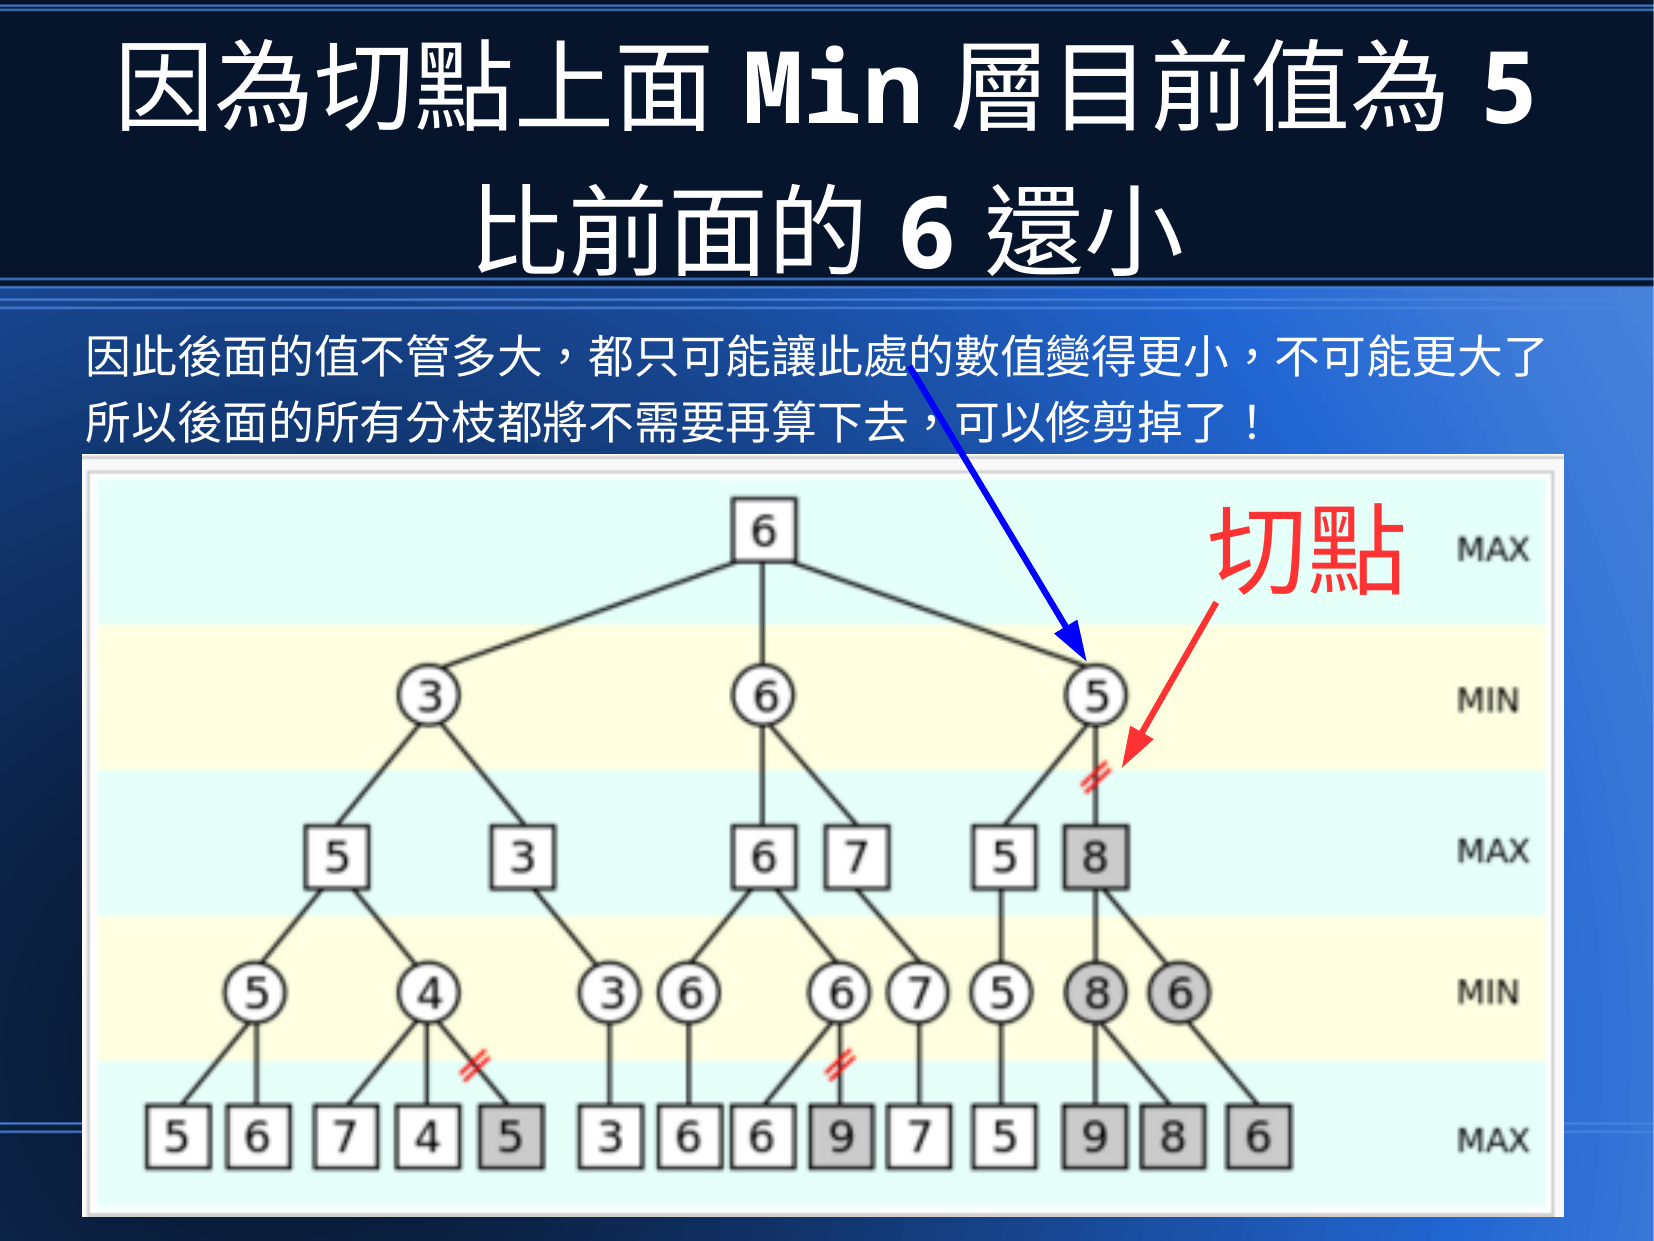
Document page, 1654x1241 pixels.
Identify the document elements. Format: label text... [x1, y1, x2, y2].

title 因為切點上面Min層目前值為5 比前面的6還小 [82, 32, 1571, 273]
text_box 因此後面的值不管多大，都只可能讓此處的數值變得更小，不可能更大了 所以後面的所有分枝都將不需要再算下去，可以修剪掉了！ [70, 312, 1565, 443]
picture [0, 0, 1654, 1241]
text_box 切點 [1192, 484, 1423, 605]
